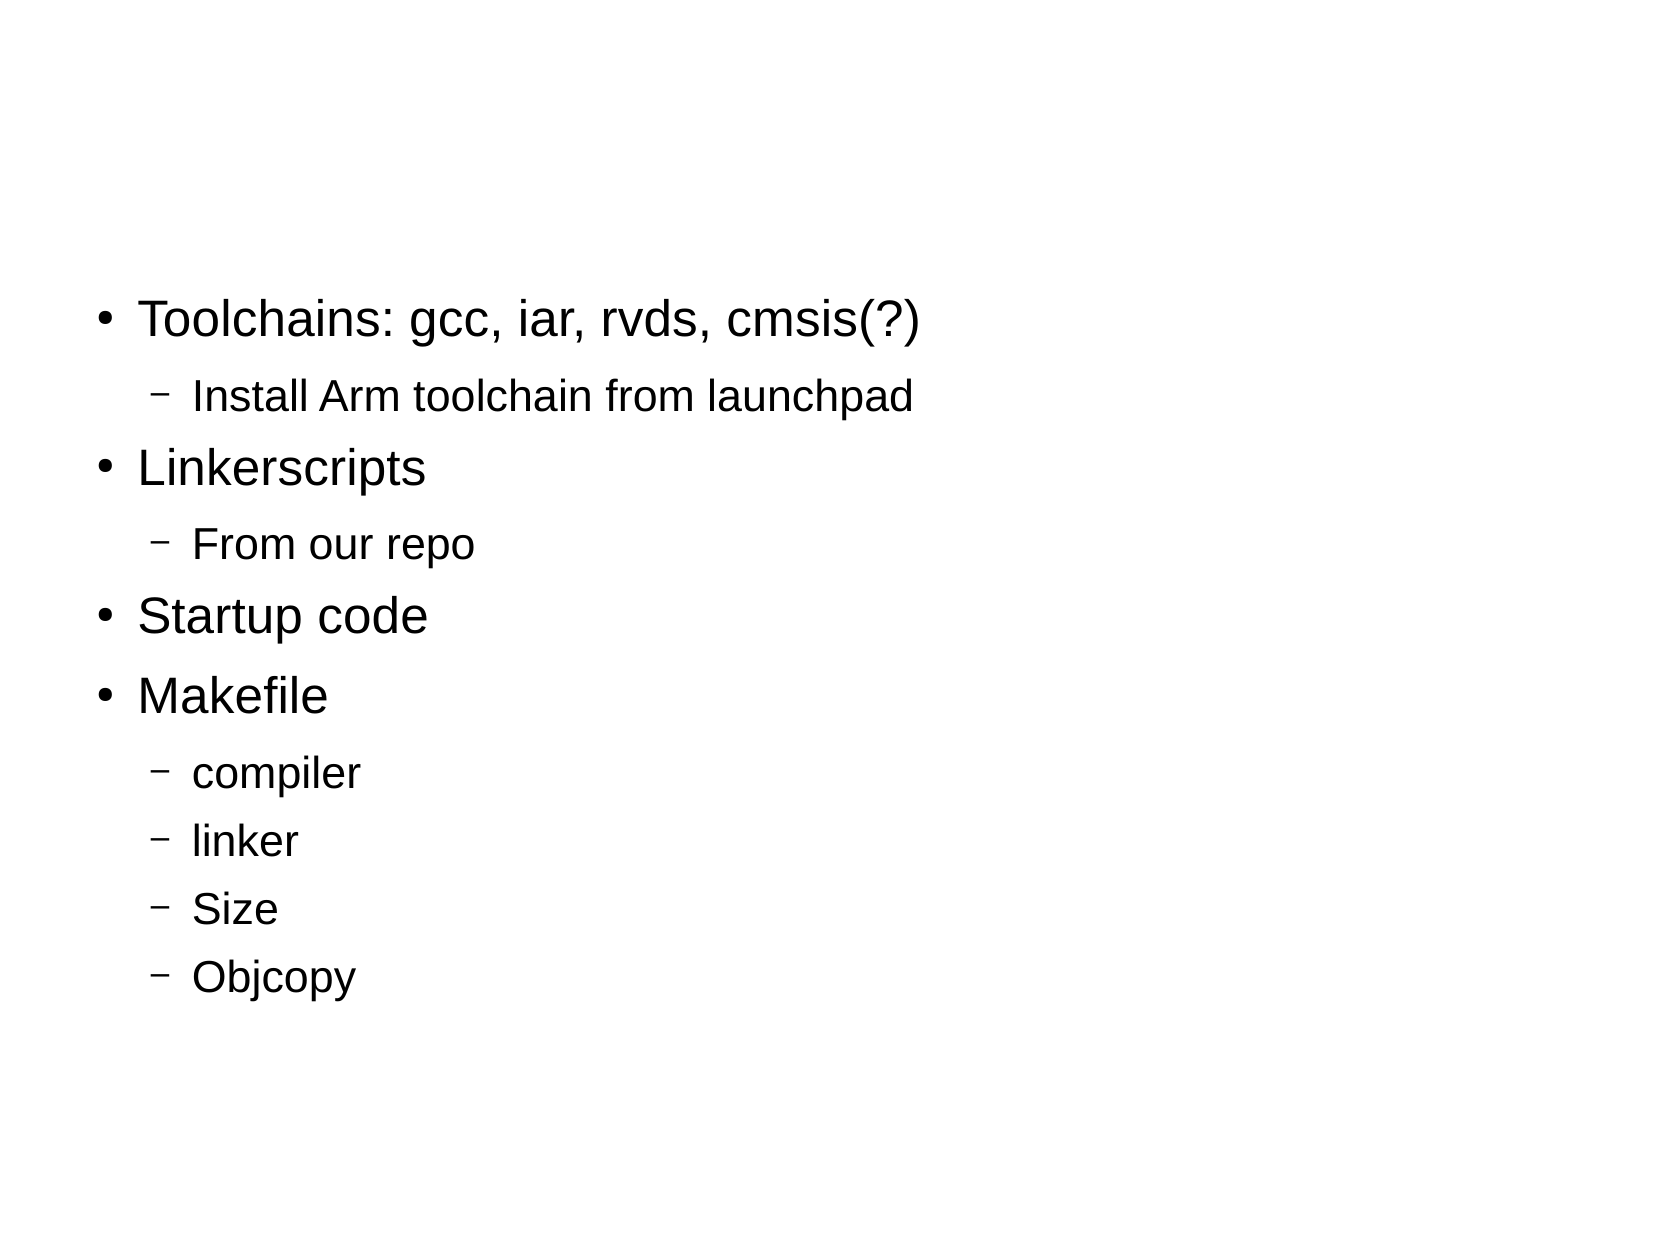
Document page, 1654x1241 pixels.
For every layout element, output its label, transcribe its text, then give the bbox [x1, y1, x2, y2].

list Toolchains: gcc, iar, rvds, cmsis(?) Install Arm toolchain from launchpad Linkerscripts From our repo Startup code Makefile compiler linker Size Objcopy [82, 290, 1571, 1010]
